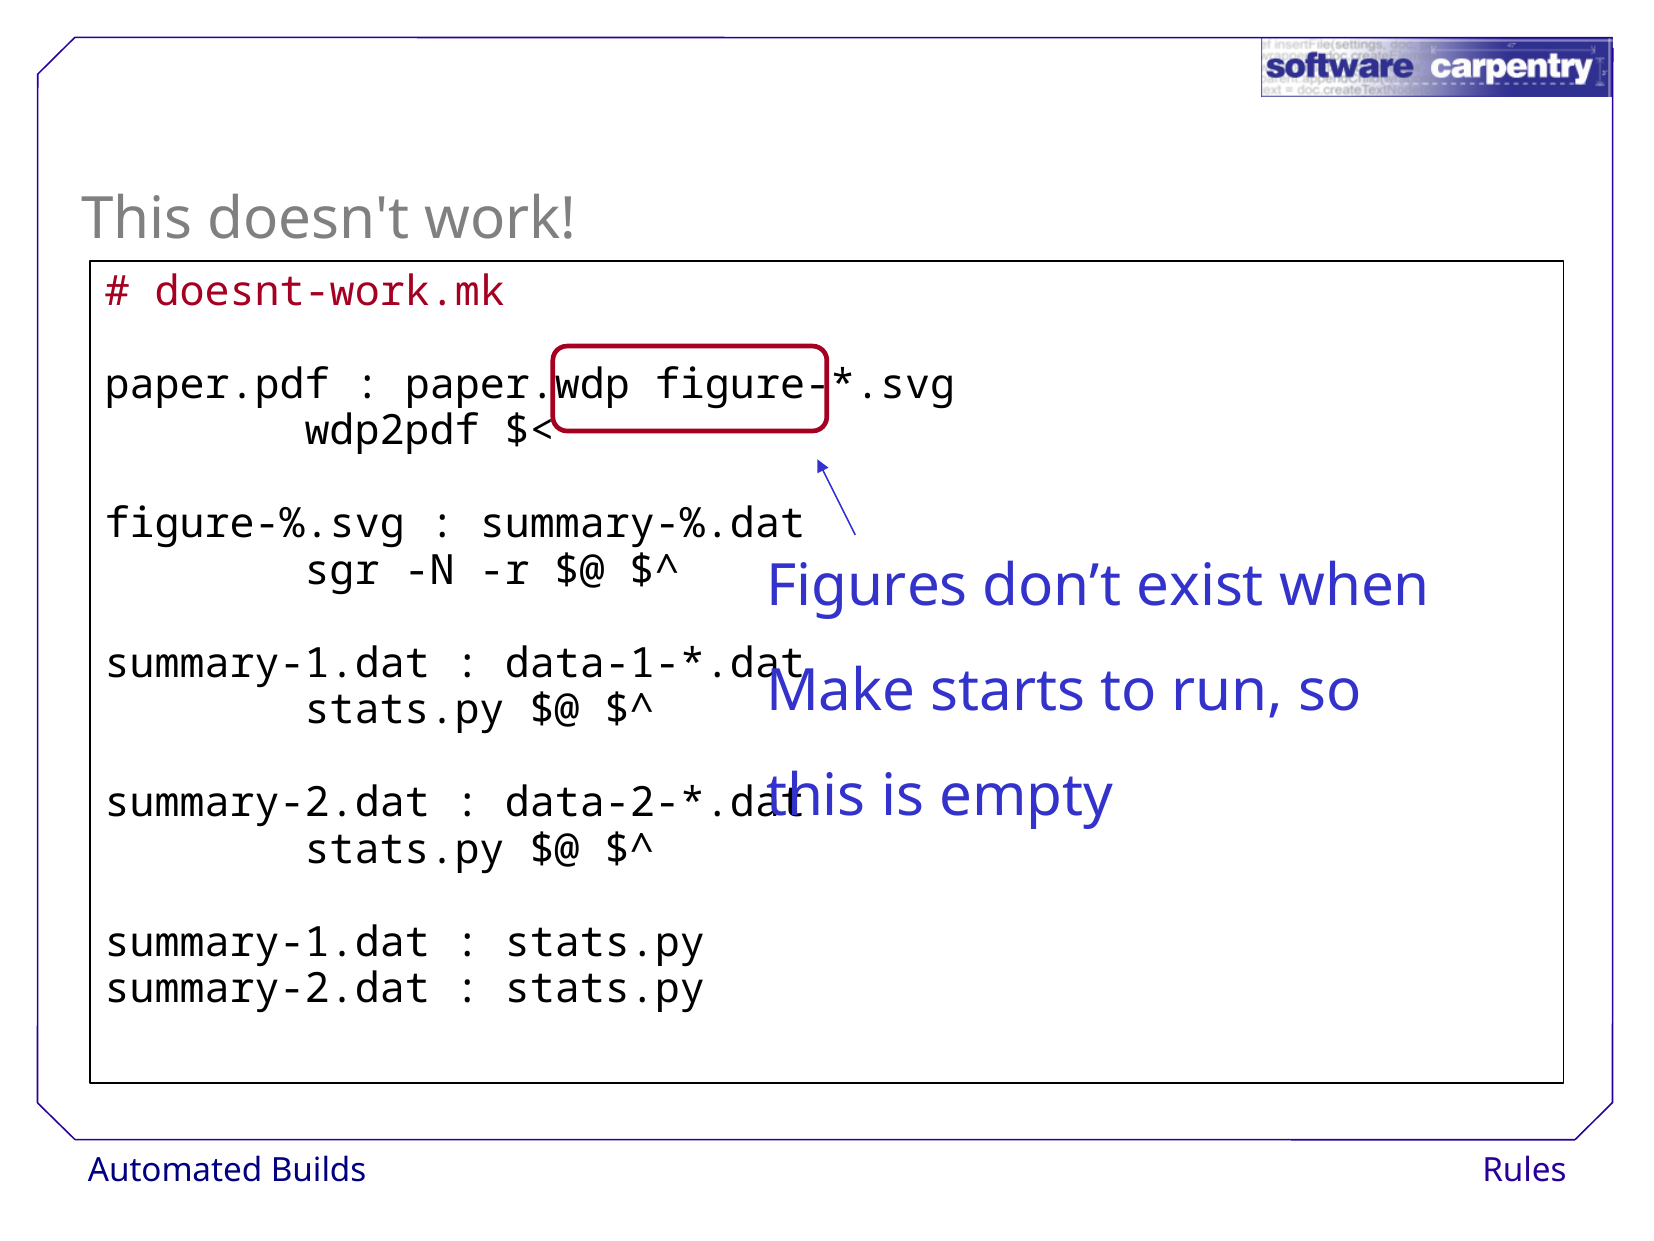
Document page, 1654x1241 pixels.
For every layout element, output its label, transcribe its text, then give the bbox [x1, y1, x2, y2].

text_box This doesn't work! [66, 138, 742, 259]
picture [1261, 39, 1613, 97]
text_box # doesnt-work.mk paper.pdf : paper.wdp figure-*.svg wdp2pdf $< figure-%.svg : summary-%.dat sgr -N -r $@ $^ summary-1.dat : data-1-*.dat stats.py $@ $^ summary-2.dat : data-2-*.dat stats.py $@ $^ summary-1.dat : stats.py summary-2.dat : stats.py [89, 260, 1564, 1084]
text_box Figures don’t exist when Make starts to run, so this is empty [751, 504, 1595, 835]
